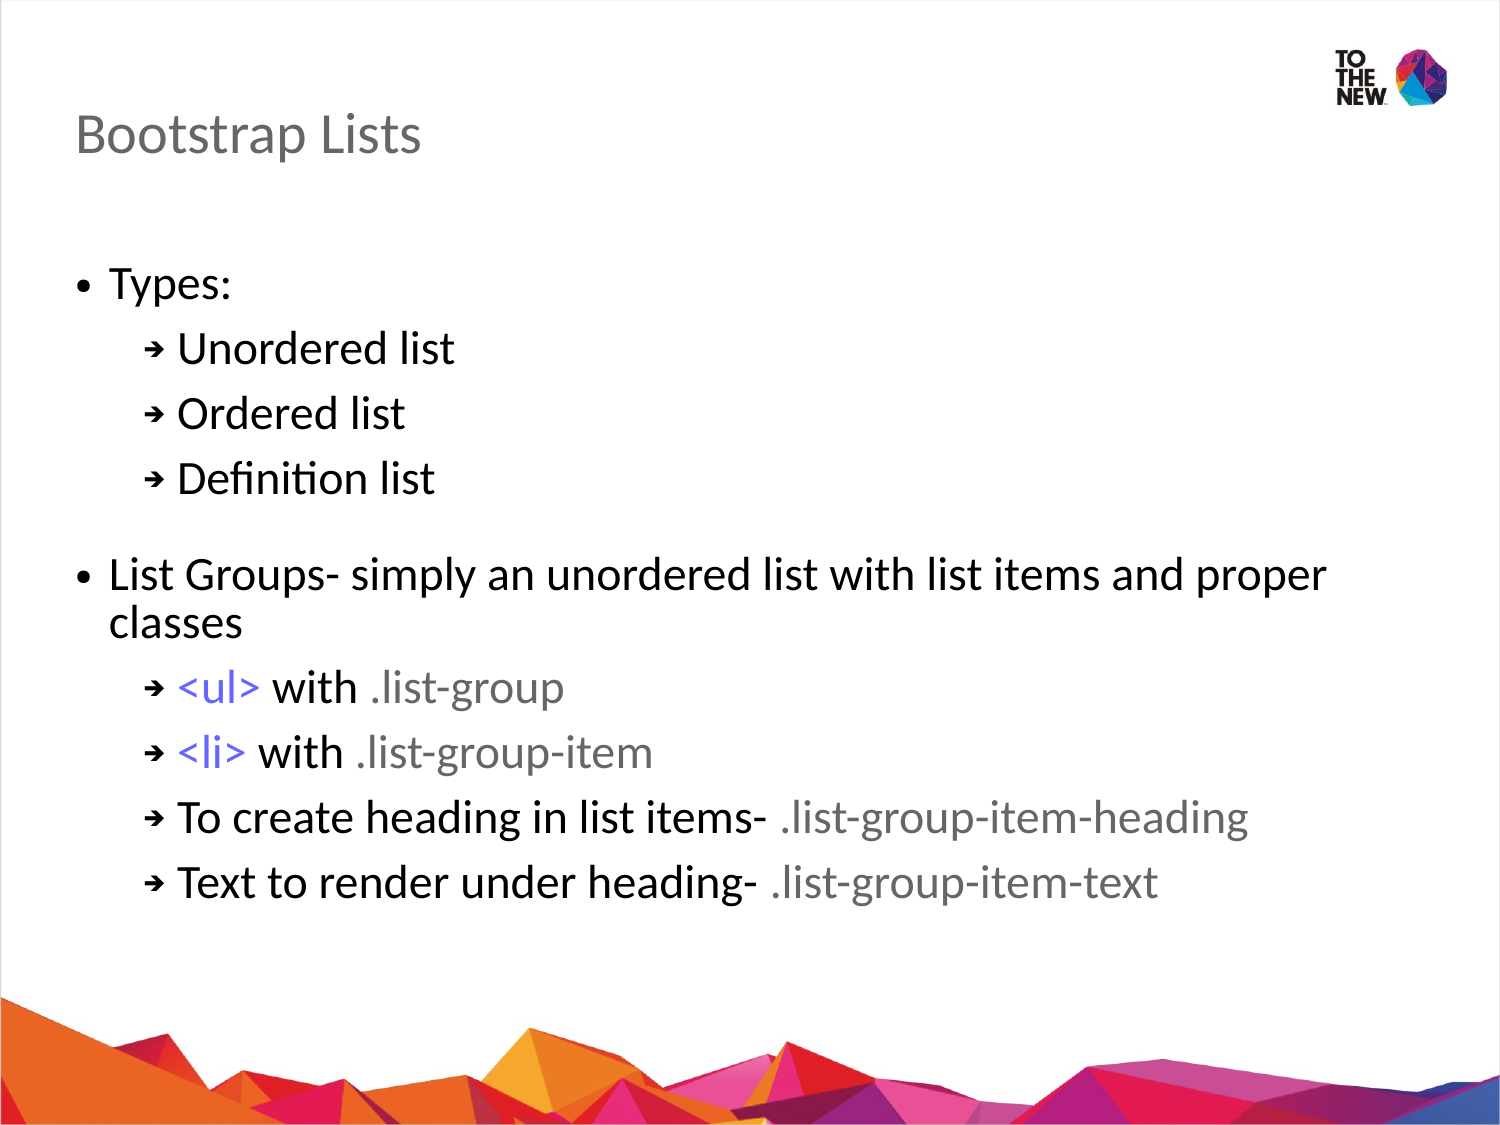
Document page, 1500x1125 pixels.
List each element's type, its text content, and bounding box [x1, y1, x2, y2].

title Bootstrap Lists [75, 44, 1425, 233]
picture [0, 0, 1500, 1125]
list Types: Unordered list Ordered list Definition list List Groups- simply an unordered list with list items and proper classes <ul> with .list-group <li> with .list-group-item To create heading in list items- .list-group-item-heading Text to render under heading- .list-group-item-text [75, 263, 1425, 916]
